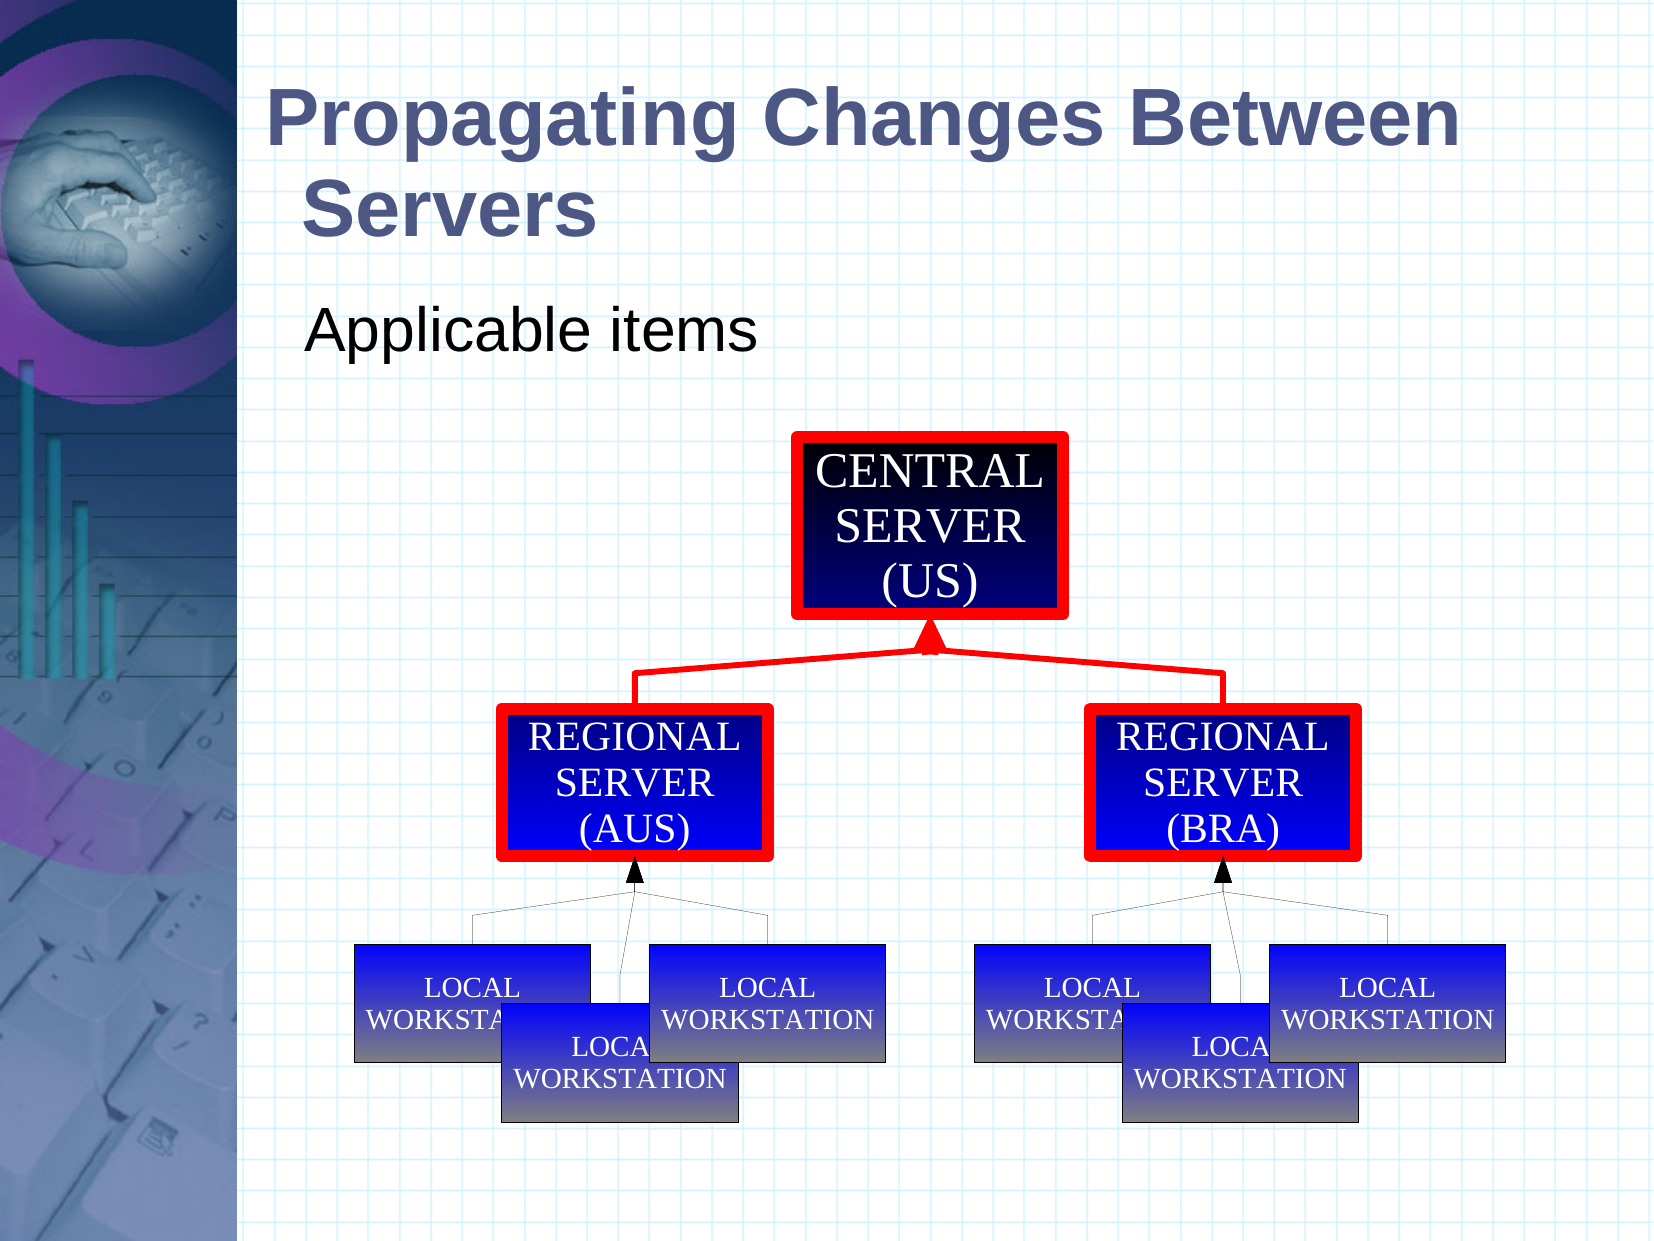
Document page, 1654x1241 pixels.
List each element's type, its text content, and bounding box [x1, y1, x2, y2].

text_box LOCAL WORKSTATION [974, 944, 1211, 1063]
list Applicable items [295, 295, 1446, 365]
text_box REGIONAL SERVER (AUS) [501, 708, 768, 857]
text_box LOCAL WORKSTATION [1122, 1003, 1359, 1123]
picture [0, 0, 1654, 1241]
text_box LOCAL WORKSTATION [354, 944, 591, 1063]
text_box CENTRAL SERVER (US) [797, 437, 1063, 615]
title Propagating Changes Between Servers [265, 59, 1651, 267]
text_box LOCAL WORKSTATION [1269, 944, 1506, 1063]
text_box REGIONAL SERVER (BRA) [1090, 708, 1356, 857]
text_box LOCAL WORKSTATION [649, 944, 886, 1063]
text_box LOCAL WORKSTATION [501, 1003, 739, 1123]
